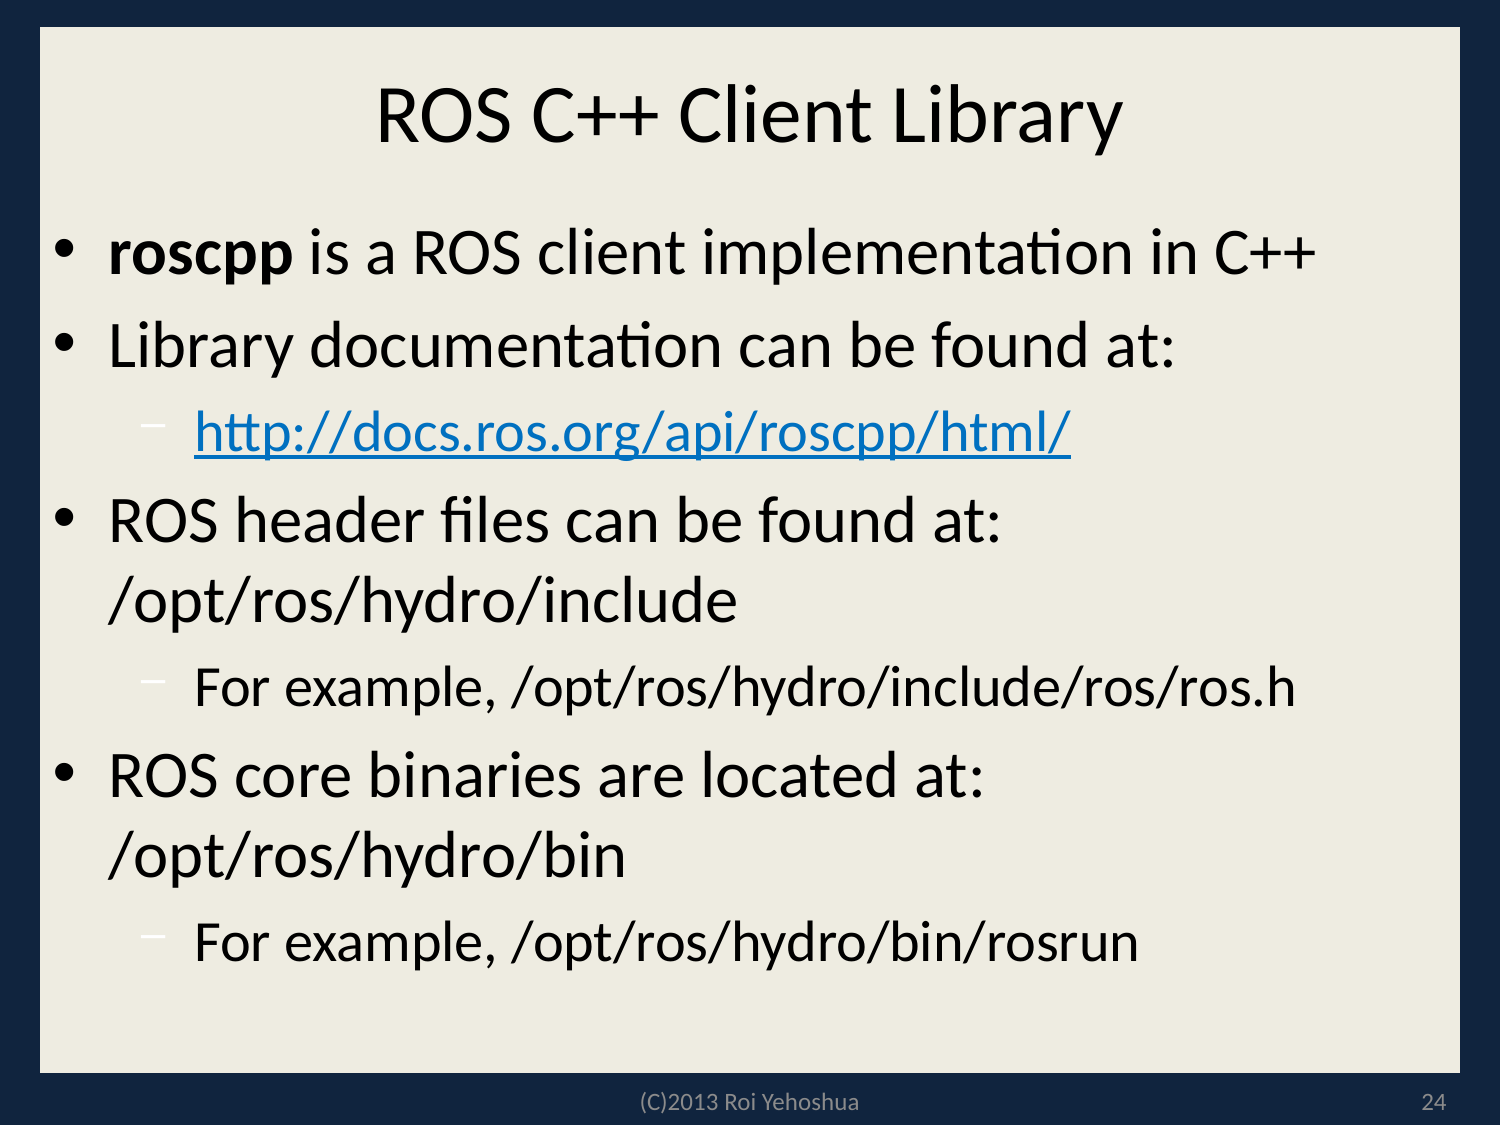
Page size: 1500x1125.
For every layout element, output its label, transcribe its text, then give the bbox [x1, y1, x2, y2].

title ROS C++ Client Library [37, 31, 1463, 188]
list roscpp is a ROS client implementation in C++ Library documentation can be found at: http://docs.ros.org/api/roscpp/html/ ROS header files can be found at: /opt/ros/hydro/include For example, /opt/ros/hydro/include/ros/ros.h ROS core binaries are located at: /opt/ros/hydro/bin For example, /opt/ros/hydro/bin/rosrun [37, 200, 1463, 1080]
slide_number <number> [1111, 1074, 1462, 1125]
footer (C)2013 Roi Yehoshua [512, 1074, 988, 1125]
